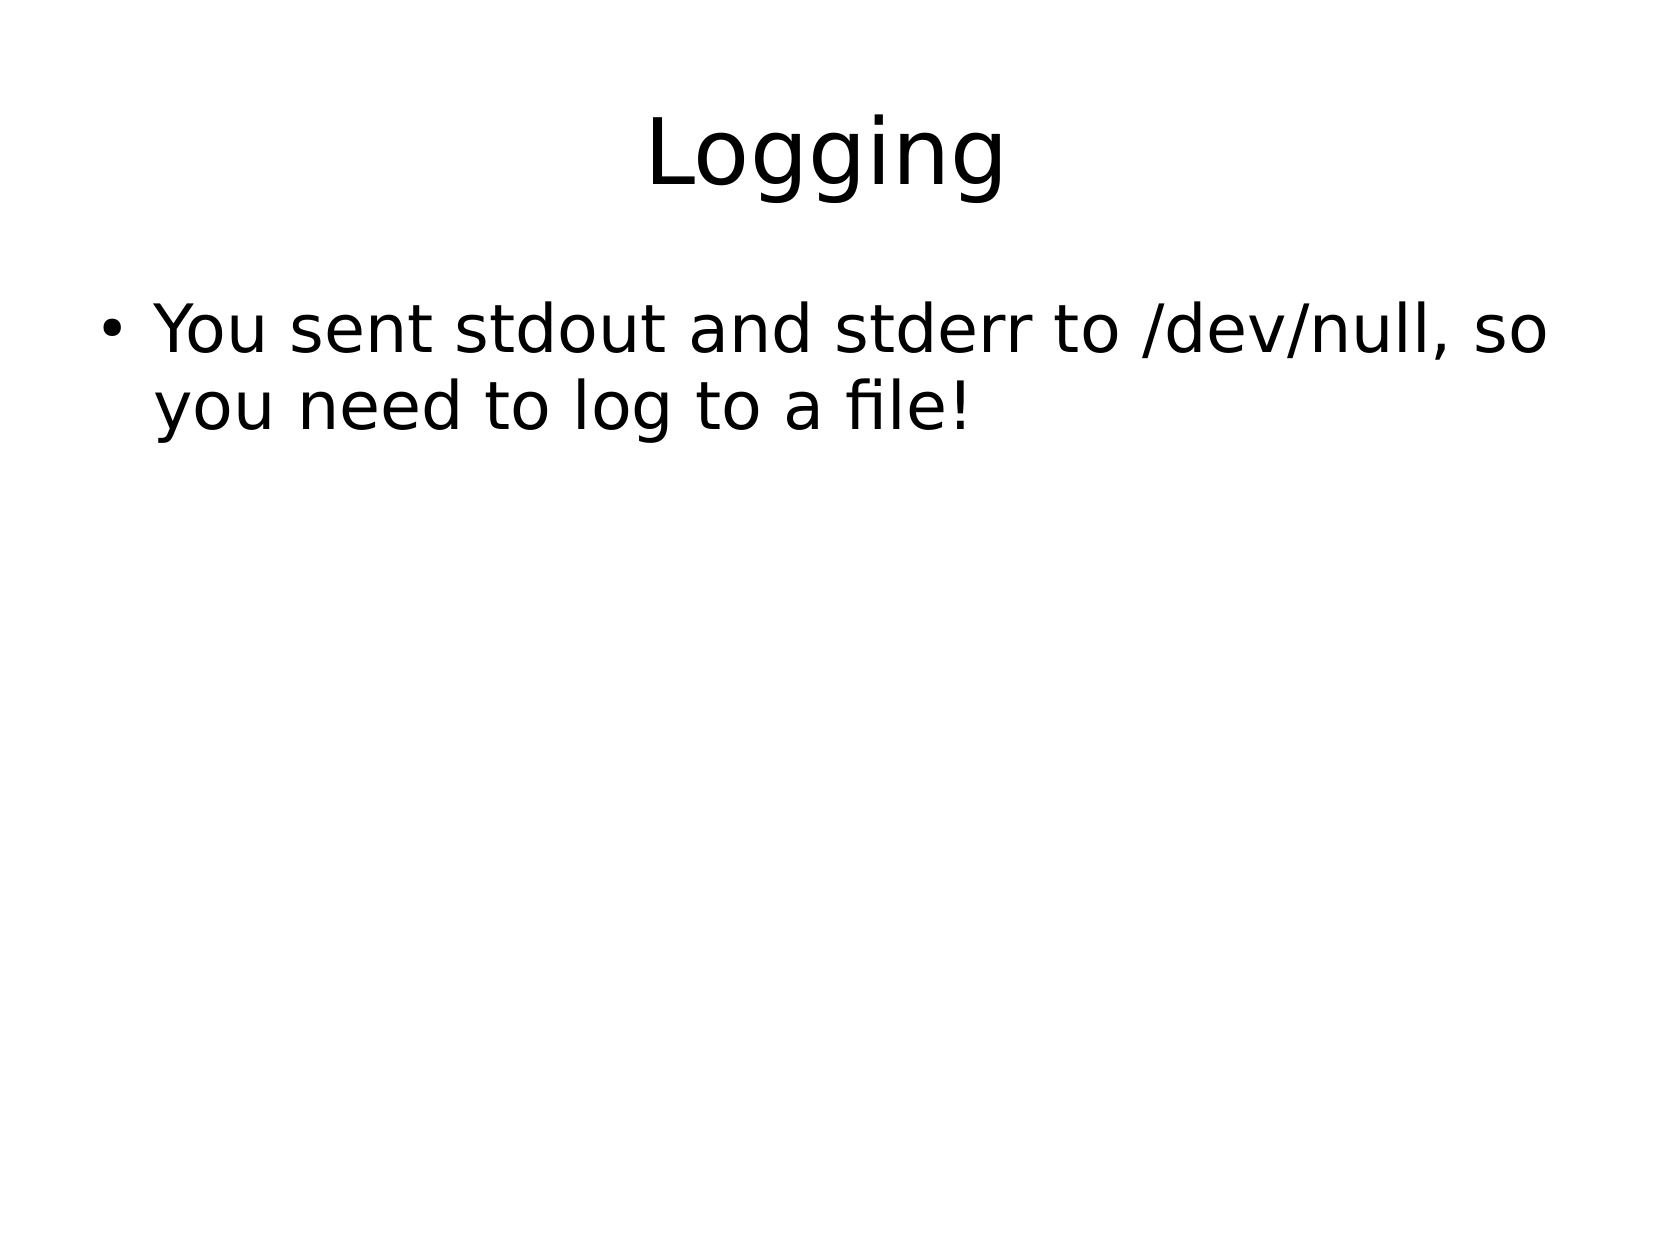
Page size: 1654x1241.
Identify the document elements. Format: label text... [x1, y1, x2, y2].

title Logging [82, 56, 1571, 250]
list You sent stdout and stderr to /dev/null, so you need to log to a file! [82, 290, 1571, 1109]
